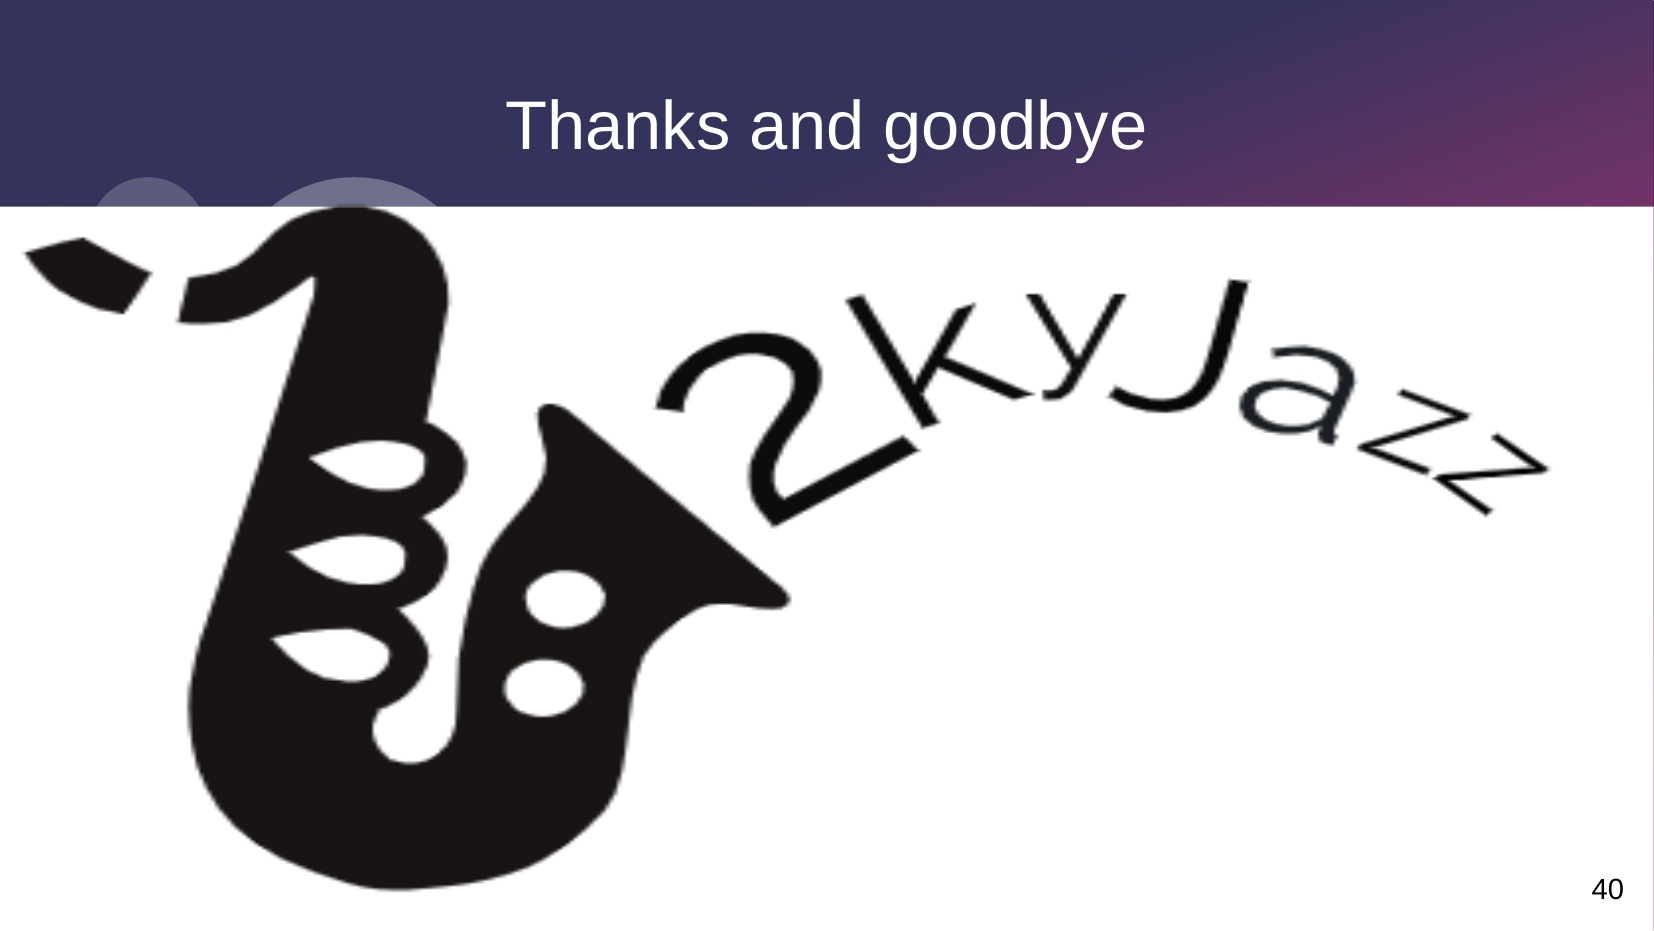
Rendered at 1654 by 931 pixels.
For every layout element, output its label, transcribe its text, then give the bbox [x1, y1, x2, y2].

picture [0, 188, 1576, 912]
title Thanks and goodbye [88, 44, 1565, 188]
